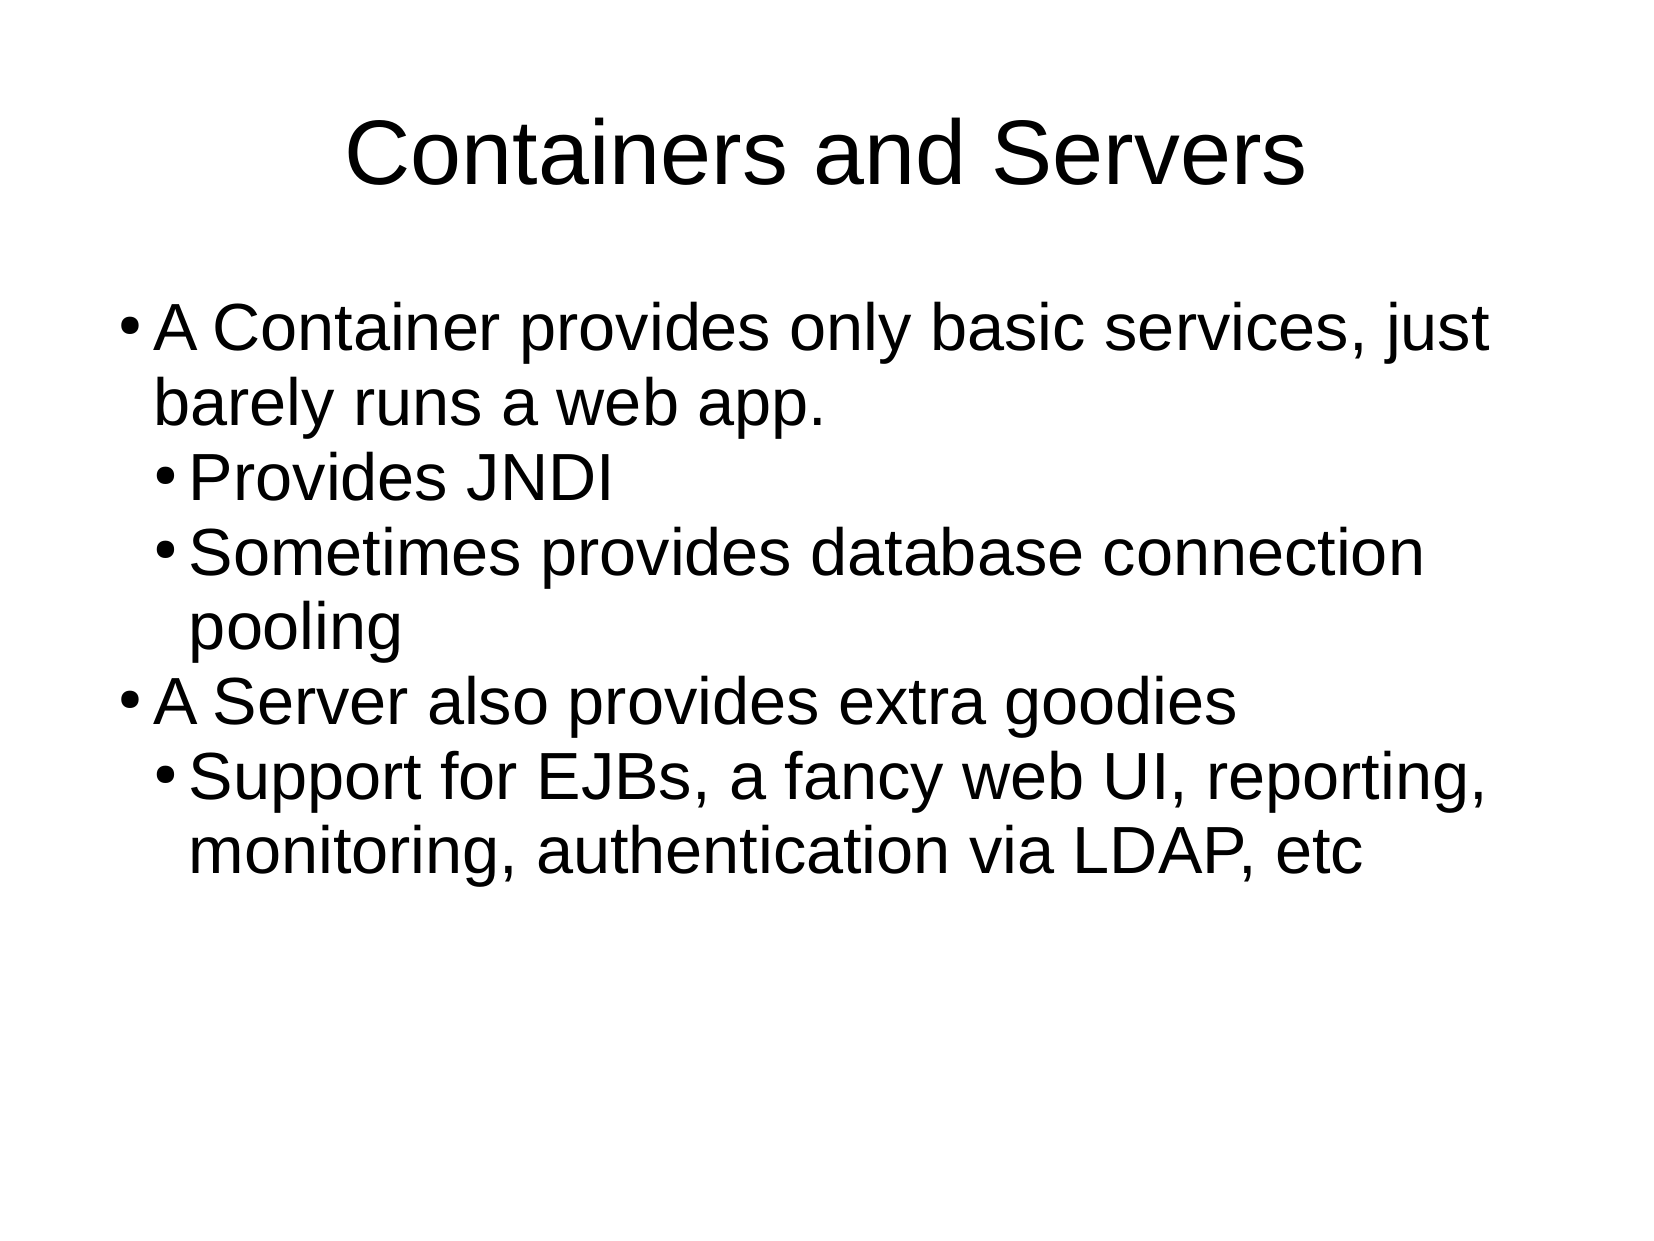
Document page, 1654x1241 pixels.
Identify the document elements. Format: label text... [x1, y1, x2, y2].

subtitle A Container provides only basic services, just barely runs a web app. Provides JNDI Sometimes provides database connection pooling A Server also provides extra goodies Support for EJBs, a fancy web UI, reporting, monitoring, authentication via LDAP, etc [82, 290, 1571, 1010]
title Containers and Servers [82, 49, 1571, 257]
